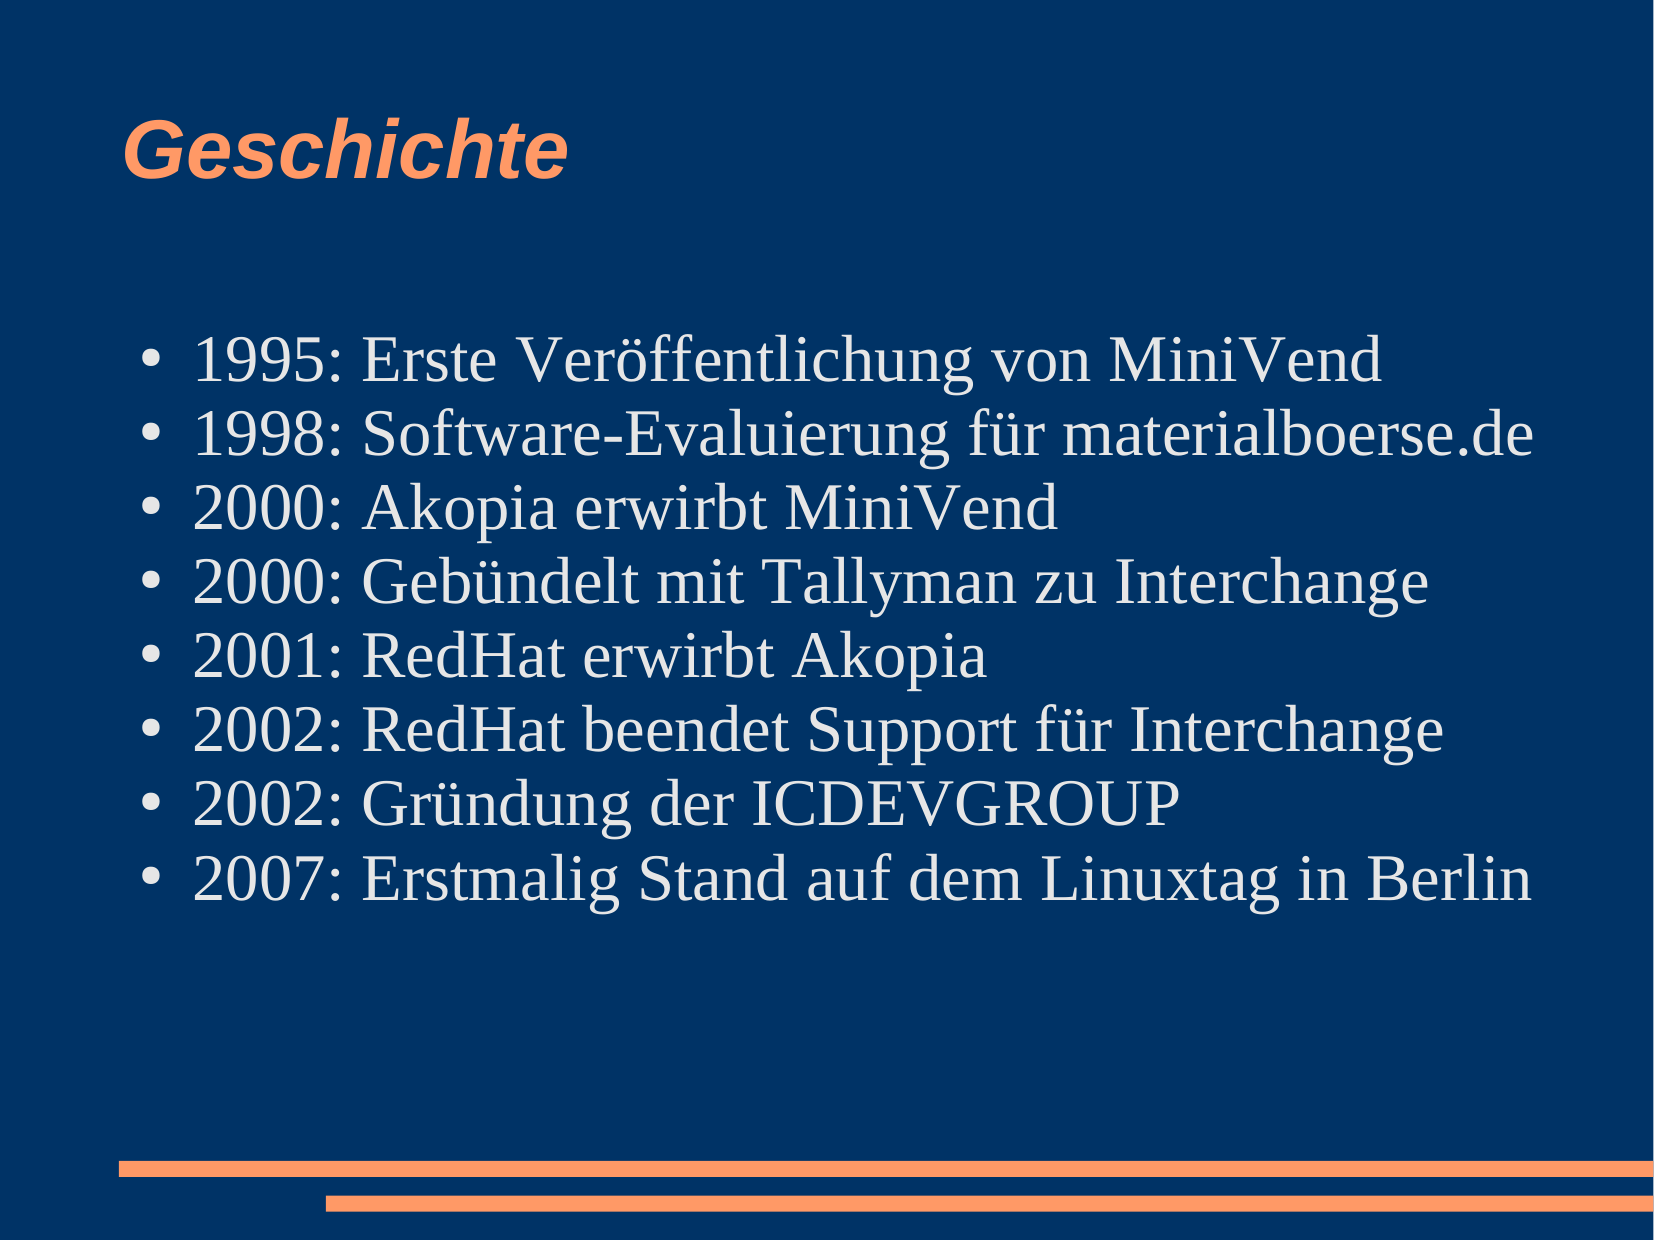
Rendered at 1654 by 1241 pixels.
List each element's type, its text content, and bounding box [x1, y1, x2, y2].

title Geschichte [121, 46, 1534, 254]
list 1995: Erste Veröffentlichung von MiniVend 1998: Software-Evaluierung für materialboerse.de 2000: Akopia erwirbt MiniVend 2000: Gebündelt mit Tallyman zu Interchange 2001: RedHat erwirbt Akopia 2002: RedHat beendet Support für Interchange 2002: Gründung der ICDEVGROUP 2007: Erstmalig Stand auf dem Linuxtag in Berlin [121, 322, 1561, 1118]
